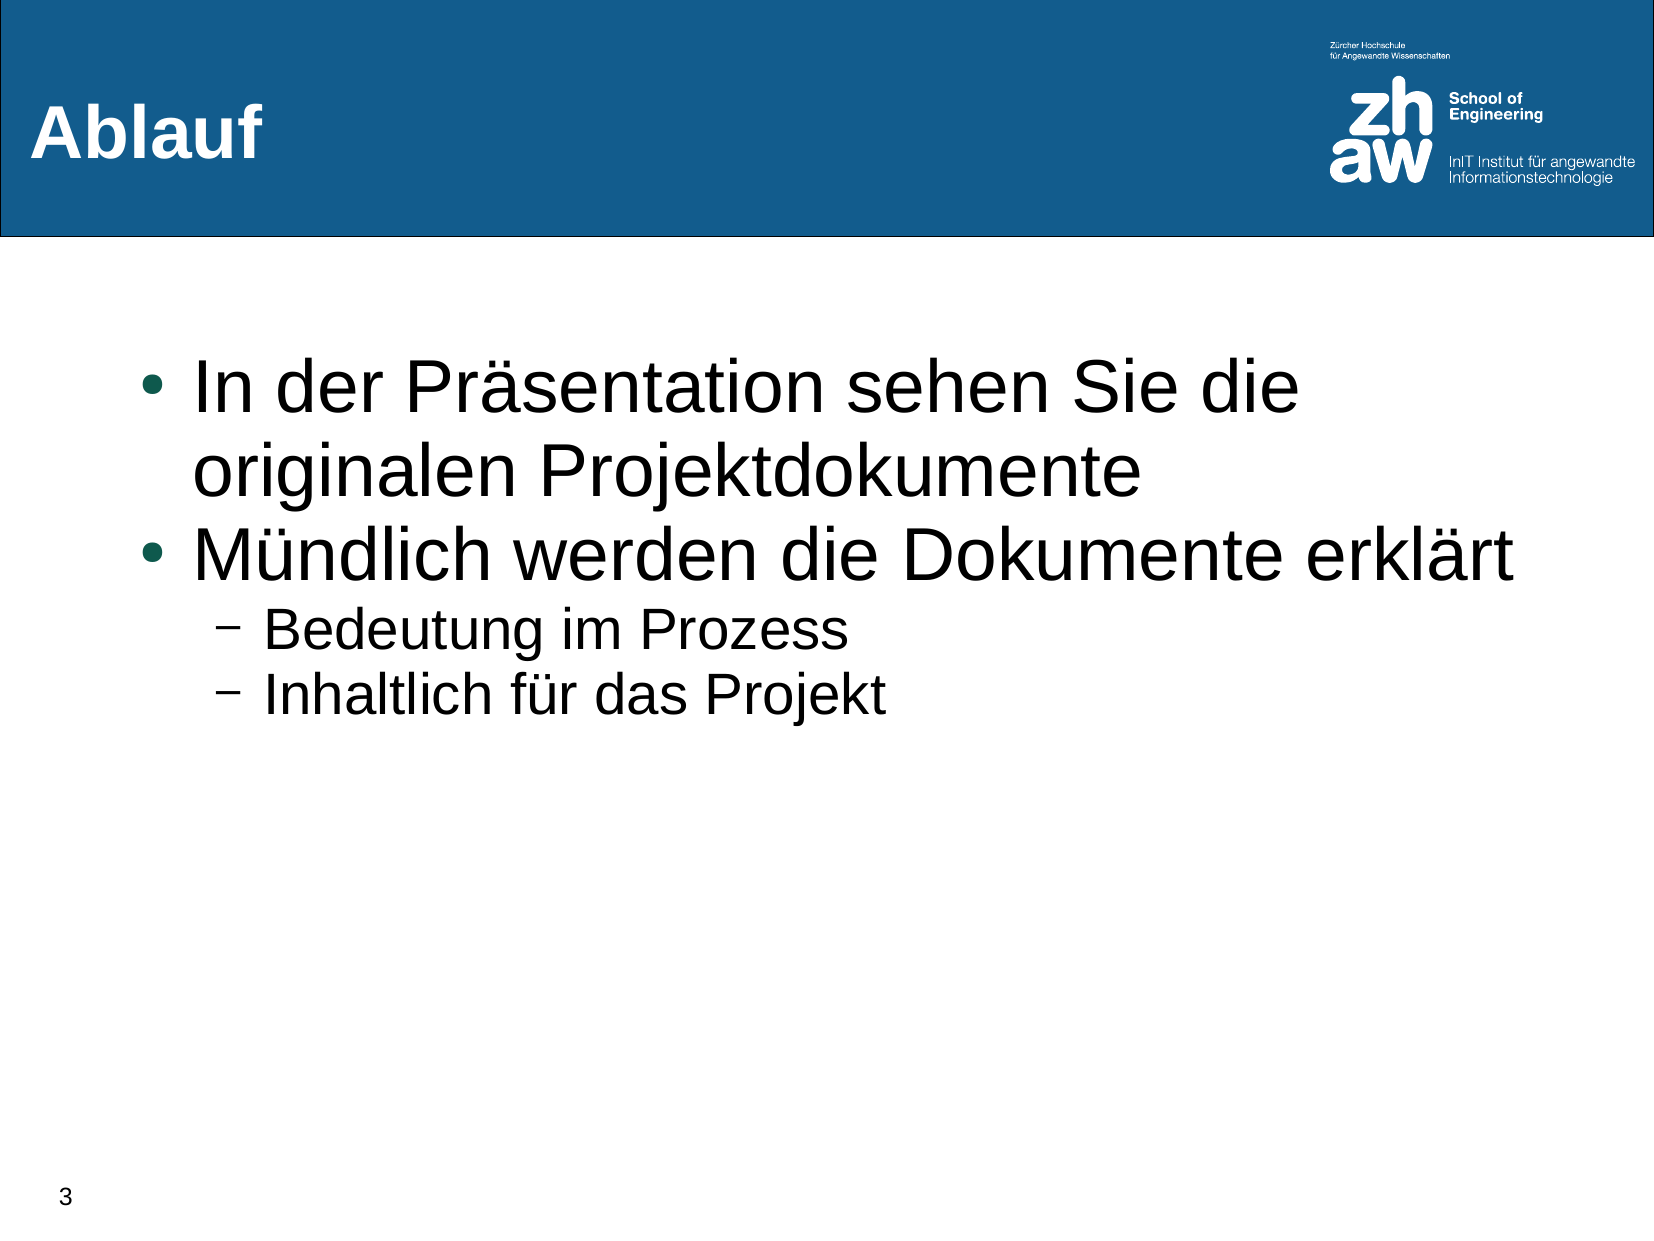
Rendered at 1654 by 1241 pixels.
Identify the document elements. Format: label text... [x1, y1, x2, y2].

list In der Präsentation sehen Sie die originalen Projektdokumente Mündlich werden die Dokumente erklärt Bedeutung im Prozess Inhaltlich für das Projekt [121, 344, 1534, 1127]
title Ablauf [29, 29, 1442, 237]
